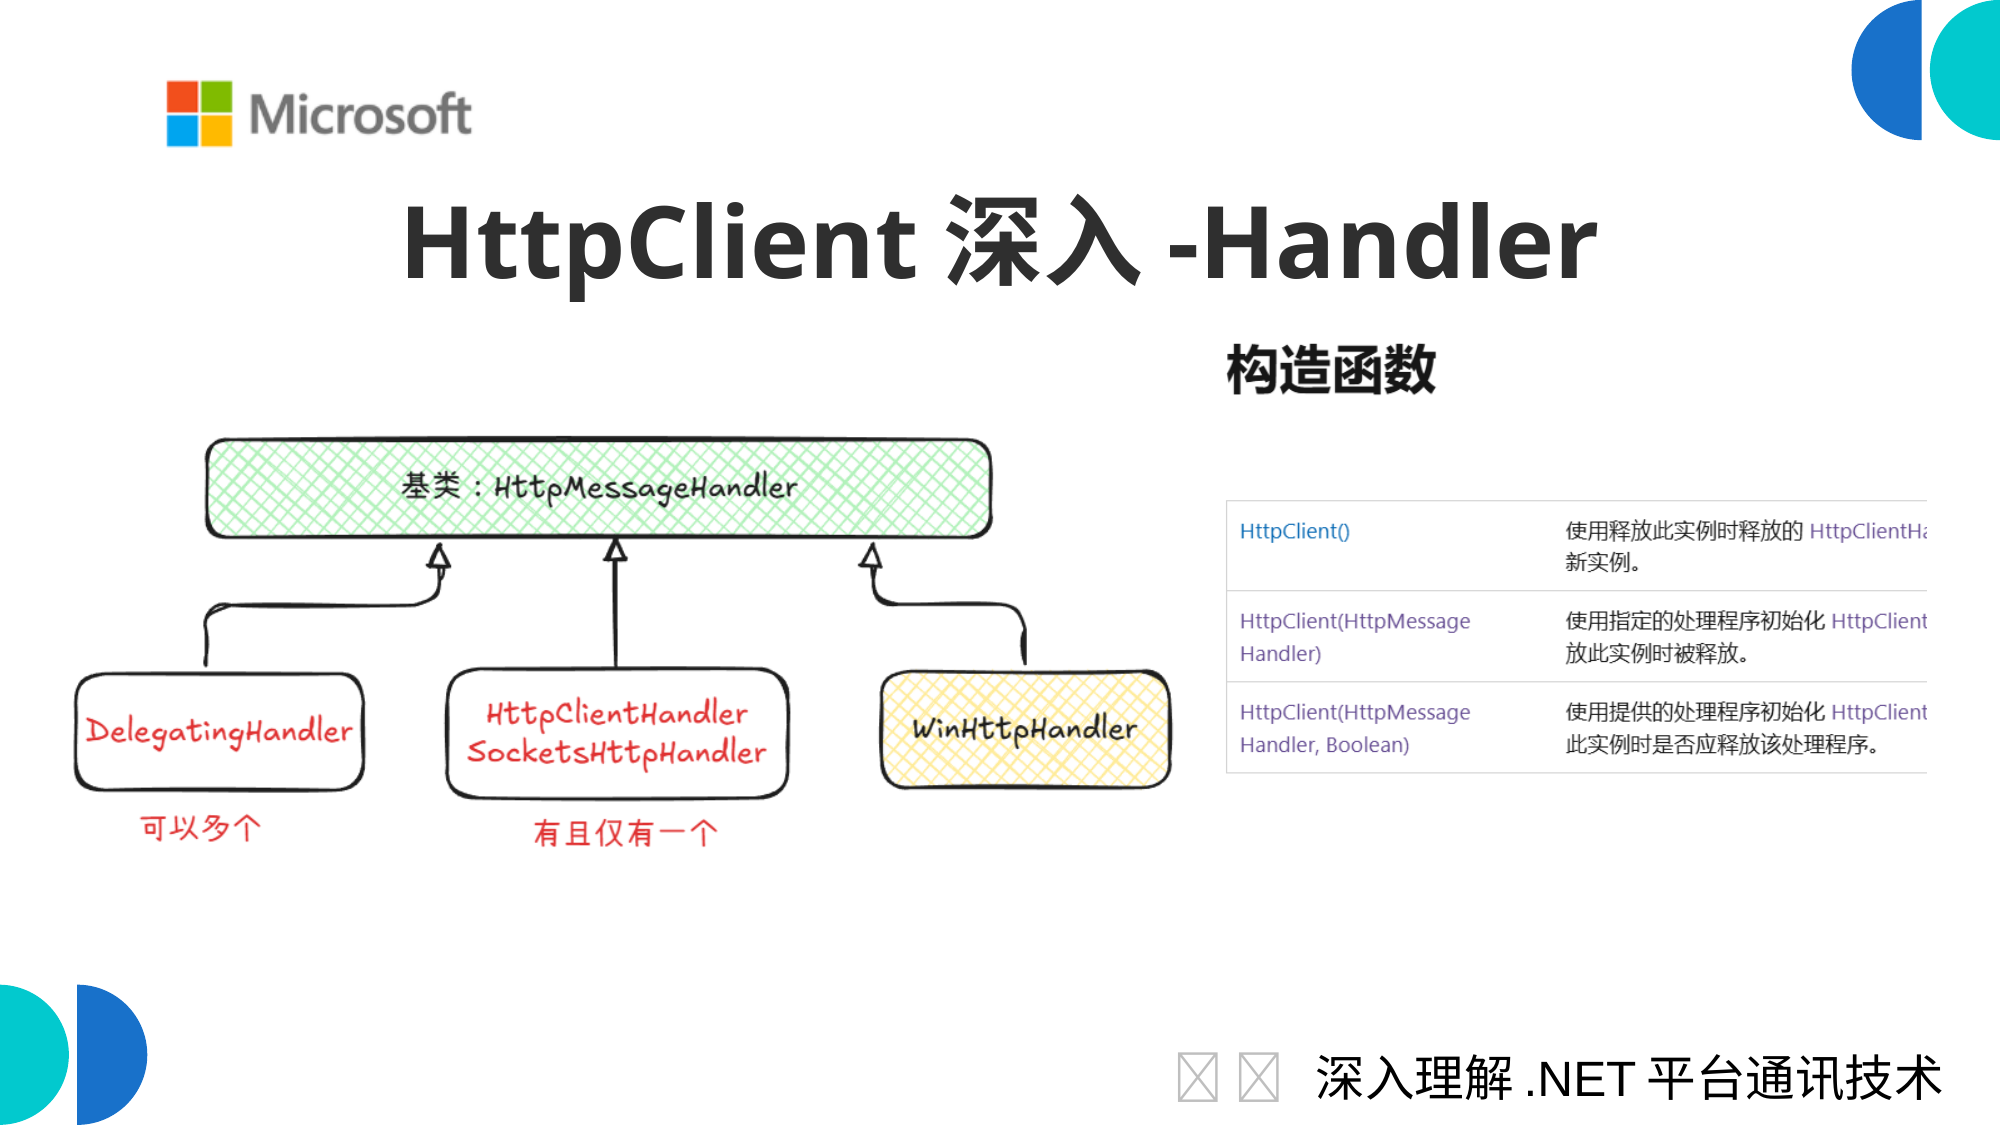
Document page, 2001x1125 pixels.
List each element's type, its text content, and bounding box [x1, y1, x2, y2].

title HttpClient深入-Handler [138, 145, 1862, 332]
picture [85, 41, 552, 189]
subtitle 🚀 🚀 深入理解.NET平台通讯技术 [1173, 1046, 1952, 1107]
picture [7, 336, 1927, 923]
